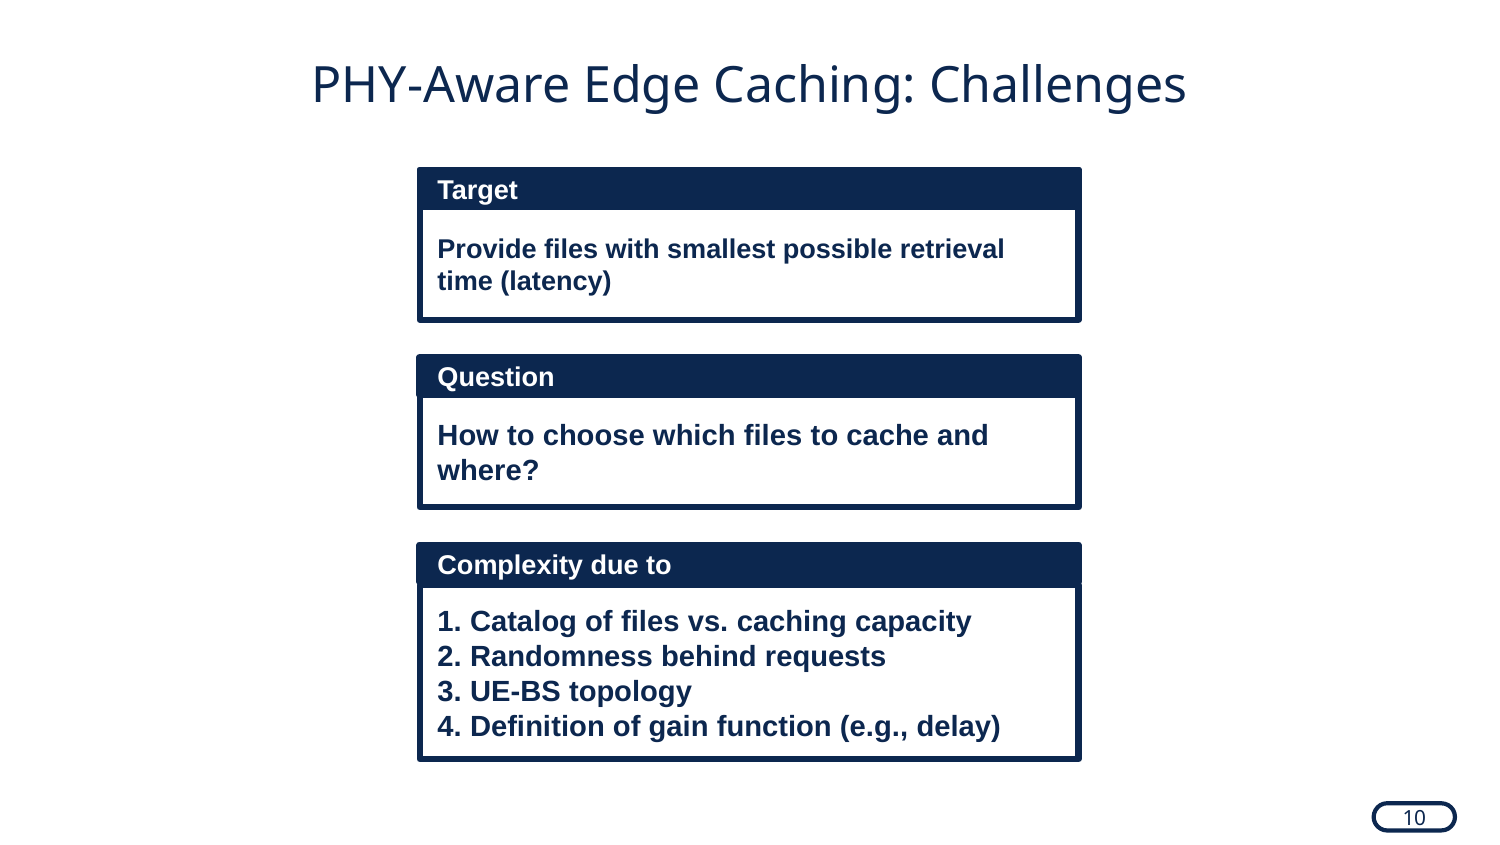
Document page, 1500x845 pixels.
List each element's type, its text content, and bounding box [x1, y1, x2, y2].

text_box How to choose which files to cache and where? [419, 395, 1079, 508]
title PHY-Aware Edge Caching: Challenges [150, 37, 1350, 193]
text_box 1. Catalog of files vs. caching capacity 2. Randomness behind requests 3. UE-BS topology 4. Definition of gain function (e.g., delay) [419, 584, 1079, 760]
text_box Question [419, 357, 1079, 395]
text_box Complexity due to [419, 544, 1079, 583]
text_box Provide files with smallest possible retrieval time (latency) [419, 208, 1079, 320]
text_box 10 [1373, 803, 1456, 831]
text_box Target [419, 169, 1079, 208]
